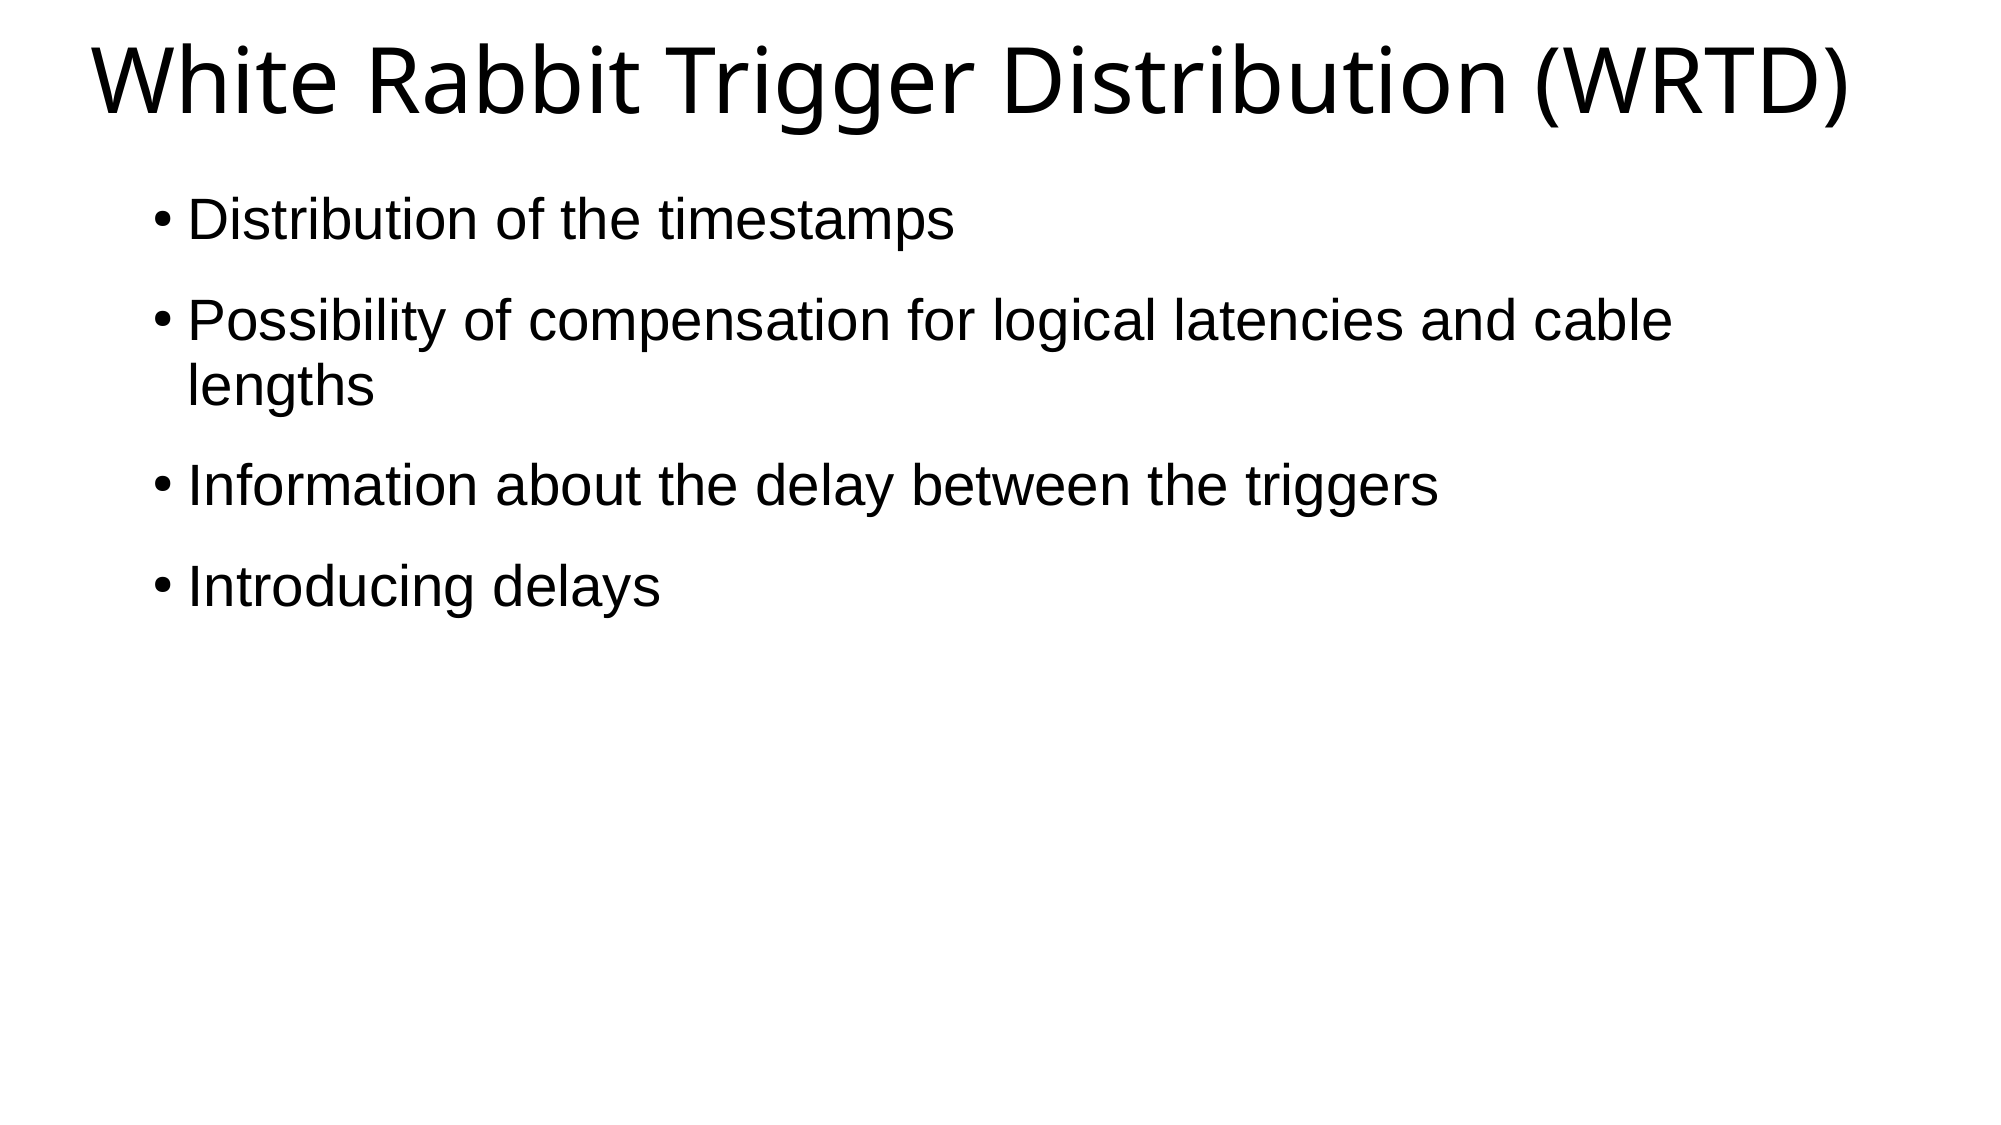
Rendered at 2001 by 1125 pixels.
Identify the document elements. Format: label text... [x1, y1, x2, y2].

title White Rabbit Trigger Distribution (WRTD) [75, 12, 1996, 157]
text_box Distribution of the timestamps Possibility of compensation for logical latencies and cable lengths Information about the delay between the triggers Introducing delays [137, 179, 1831, 939]
